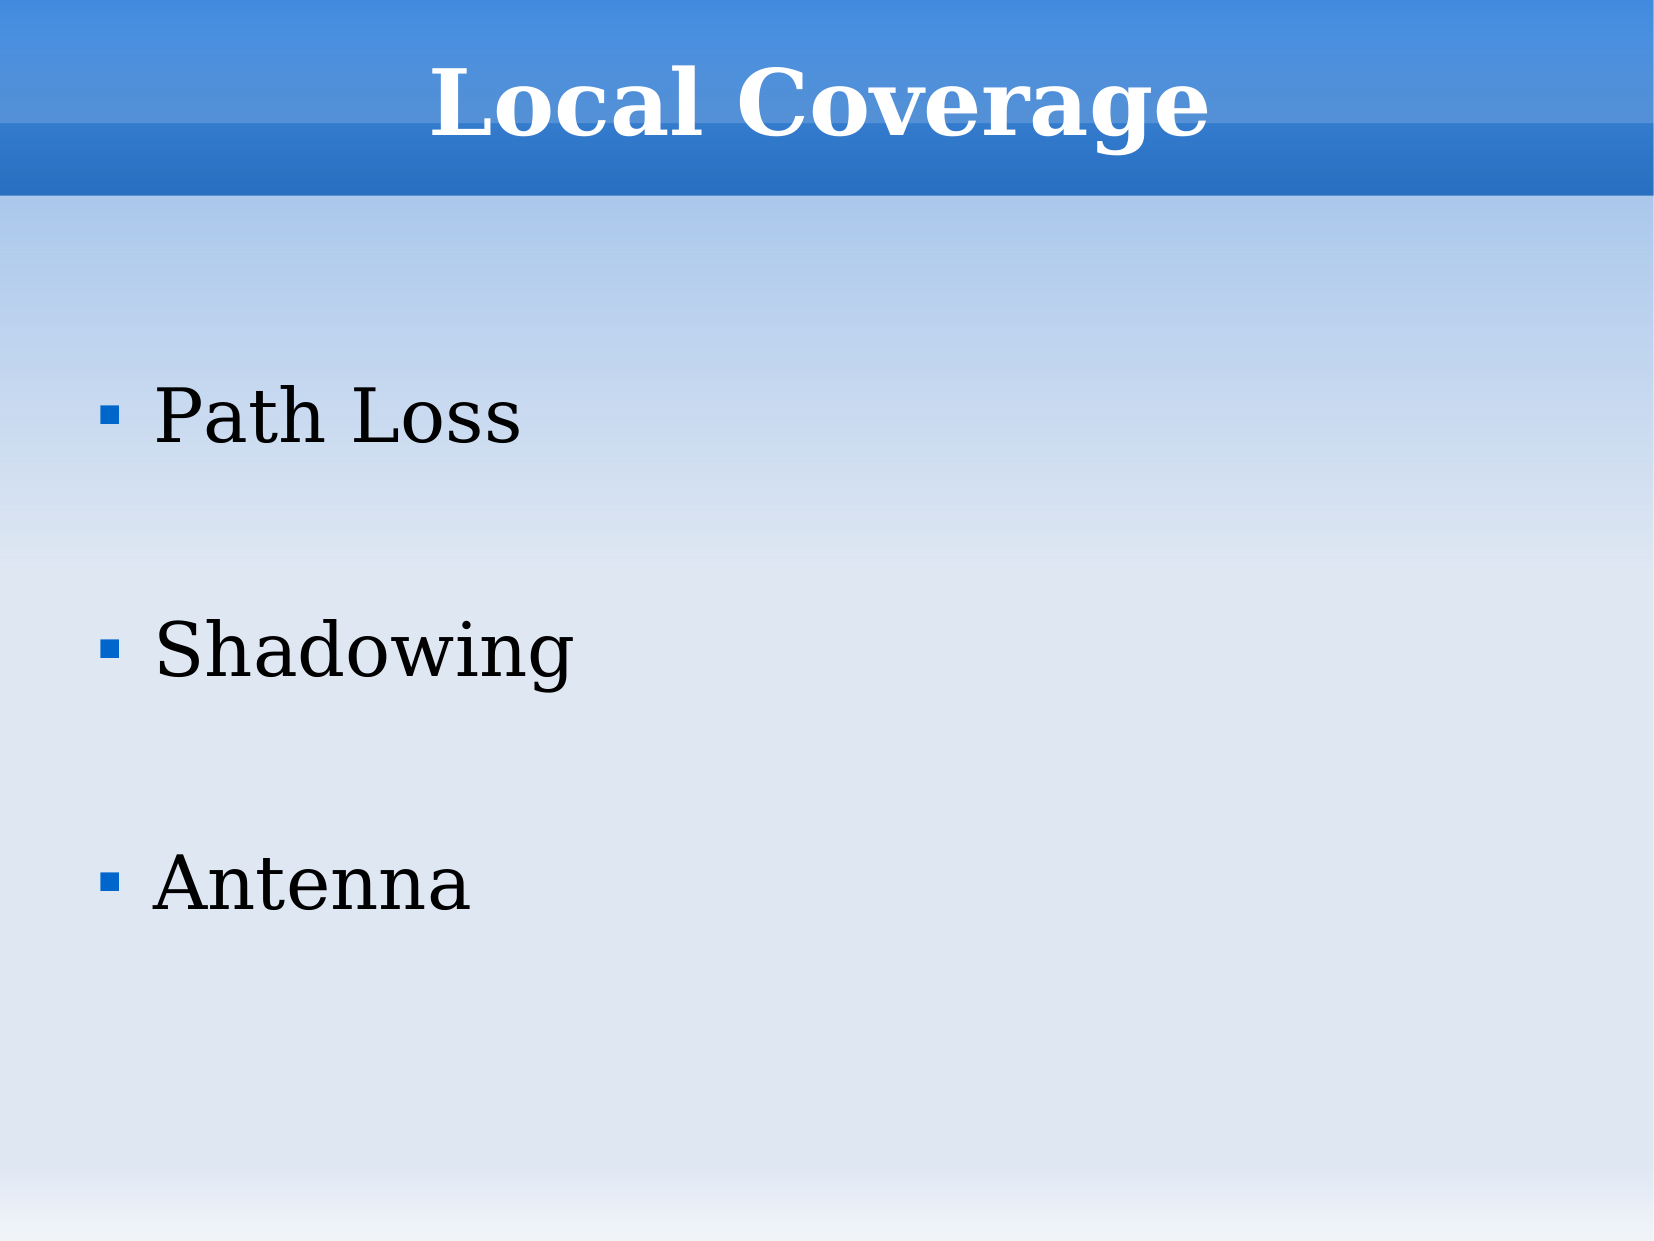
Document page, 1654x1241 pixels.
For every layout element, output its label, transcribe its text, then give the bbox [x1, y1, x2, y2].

picture [0, 0, 1654, 1241]
list Path Loss Shadowing Antenna [82, 290, 1571, 1185]
title Local Coverage [76, 0, 1565, 208]
